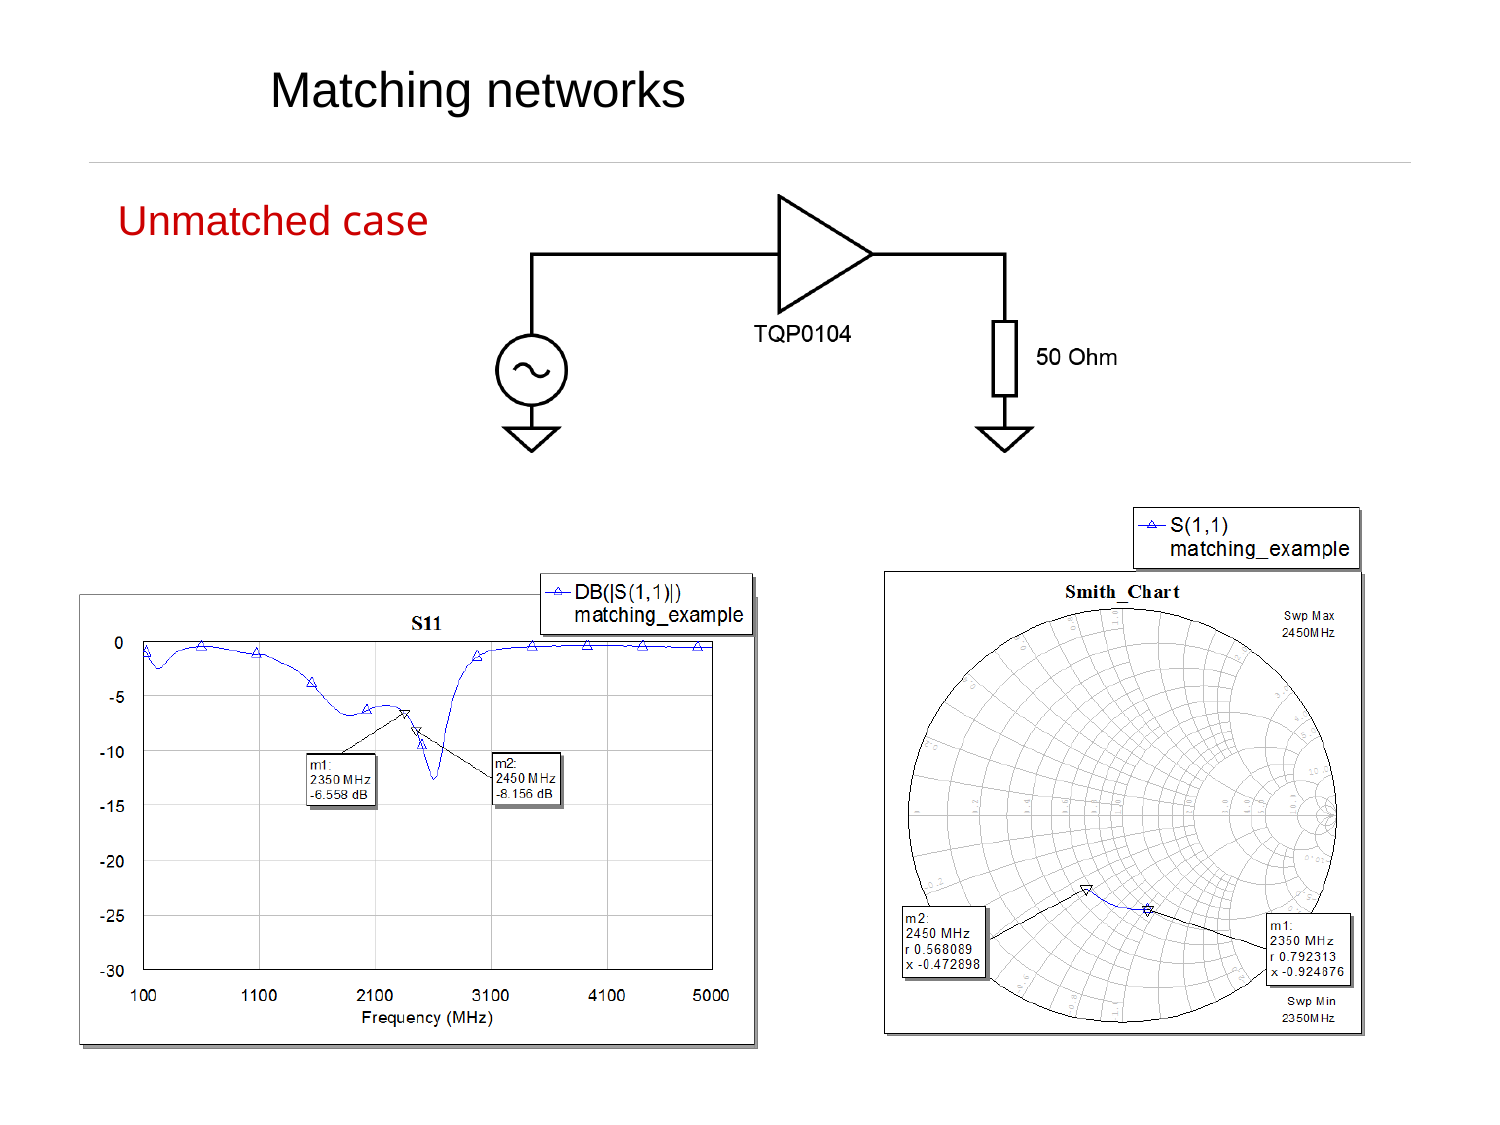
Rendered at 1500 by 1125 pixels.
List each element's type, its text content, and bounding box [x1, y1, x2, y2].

list Unmatched case [102, 186, 1396, 901]
picture [495, 194, 1125, 453]
text_box Matching networks [254, 31, 1347, 150]
picture [45, 539, 796, 1085]
picture [855, 479, 1396, 1066]
